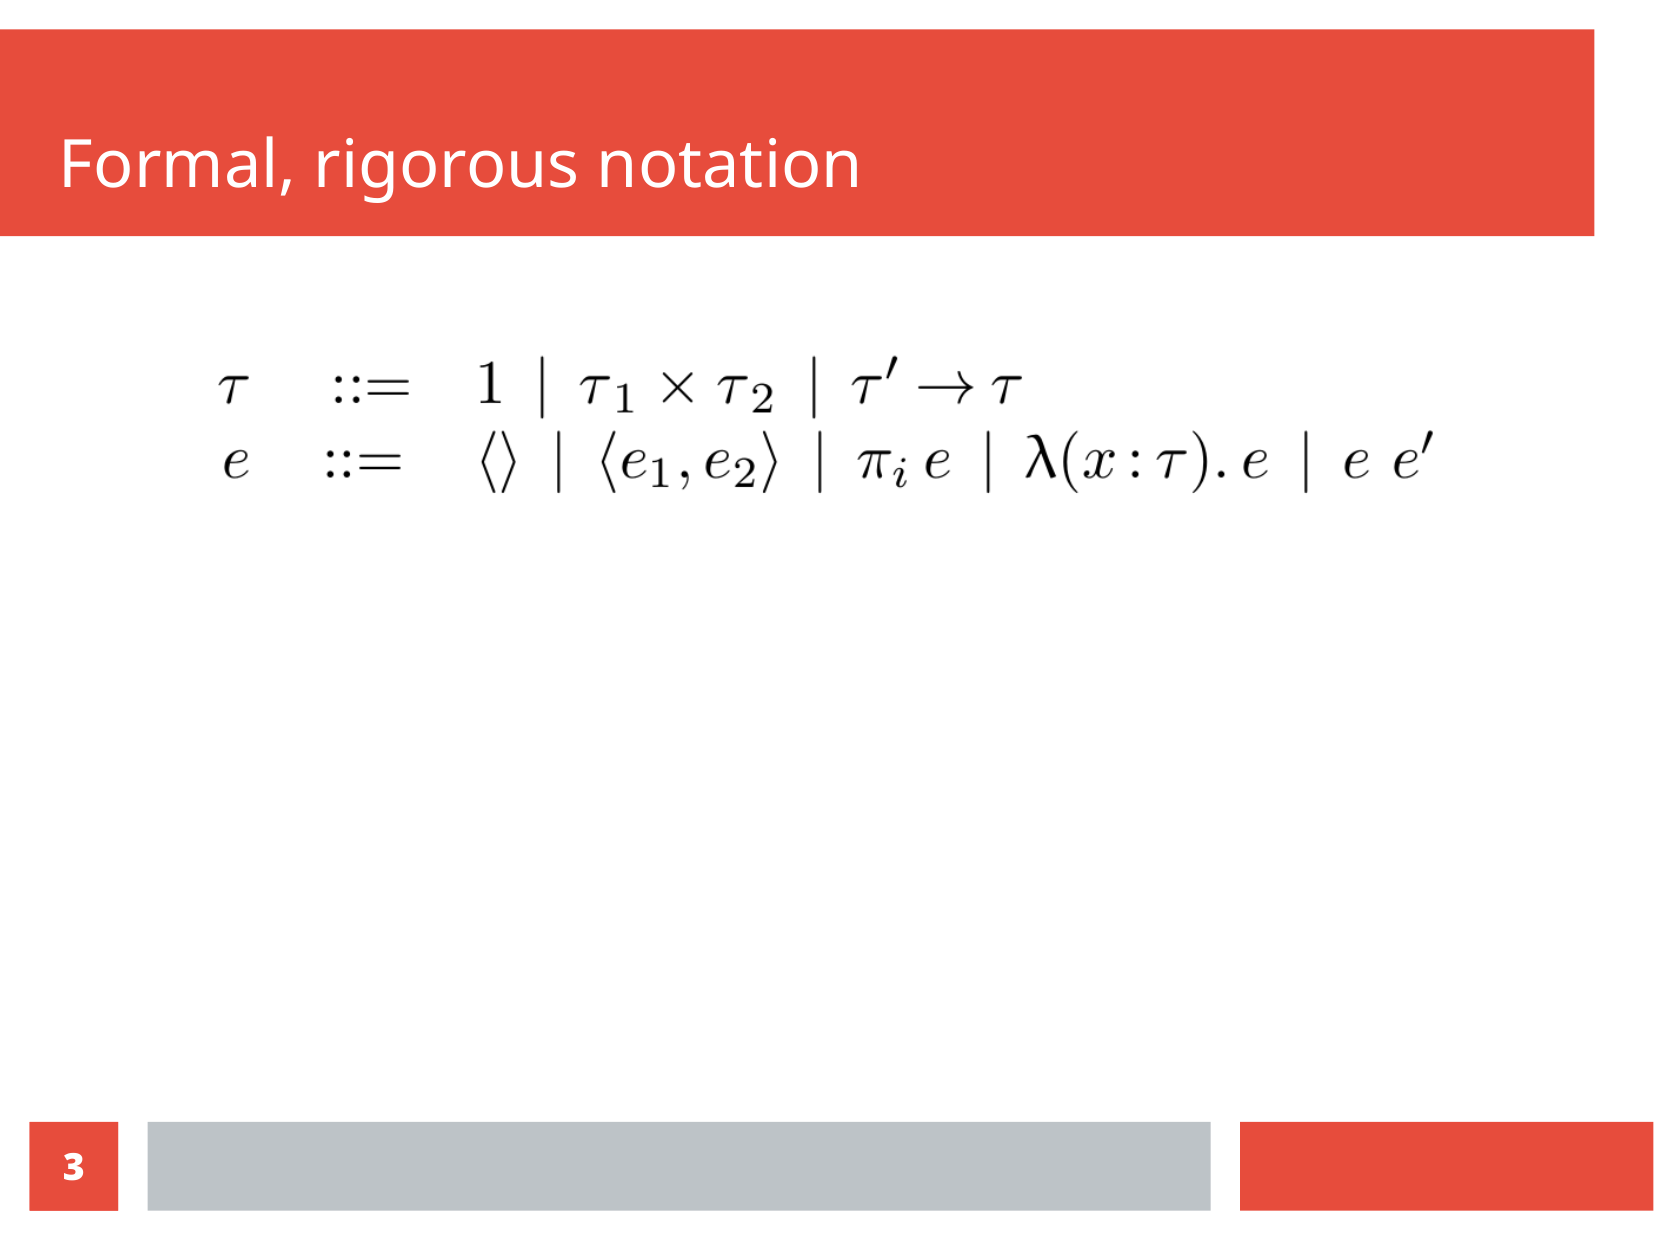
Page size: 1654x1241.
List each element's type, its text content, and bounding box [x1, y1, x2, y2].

title Formal, rigorous notation [59, 59, 1595, 207]
picture [210, 351, 1441, 506]
